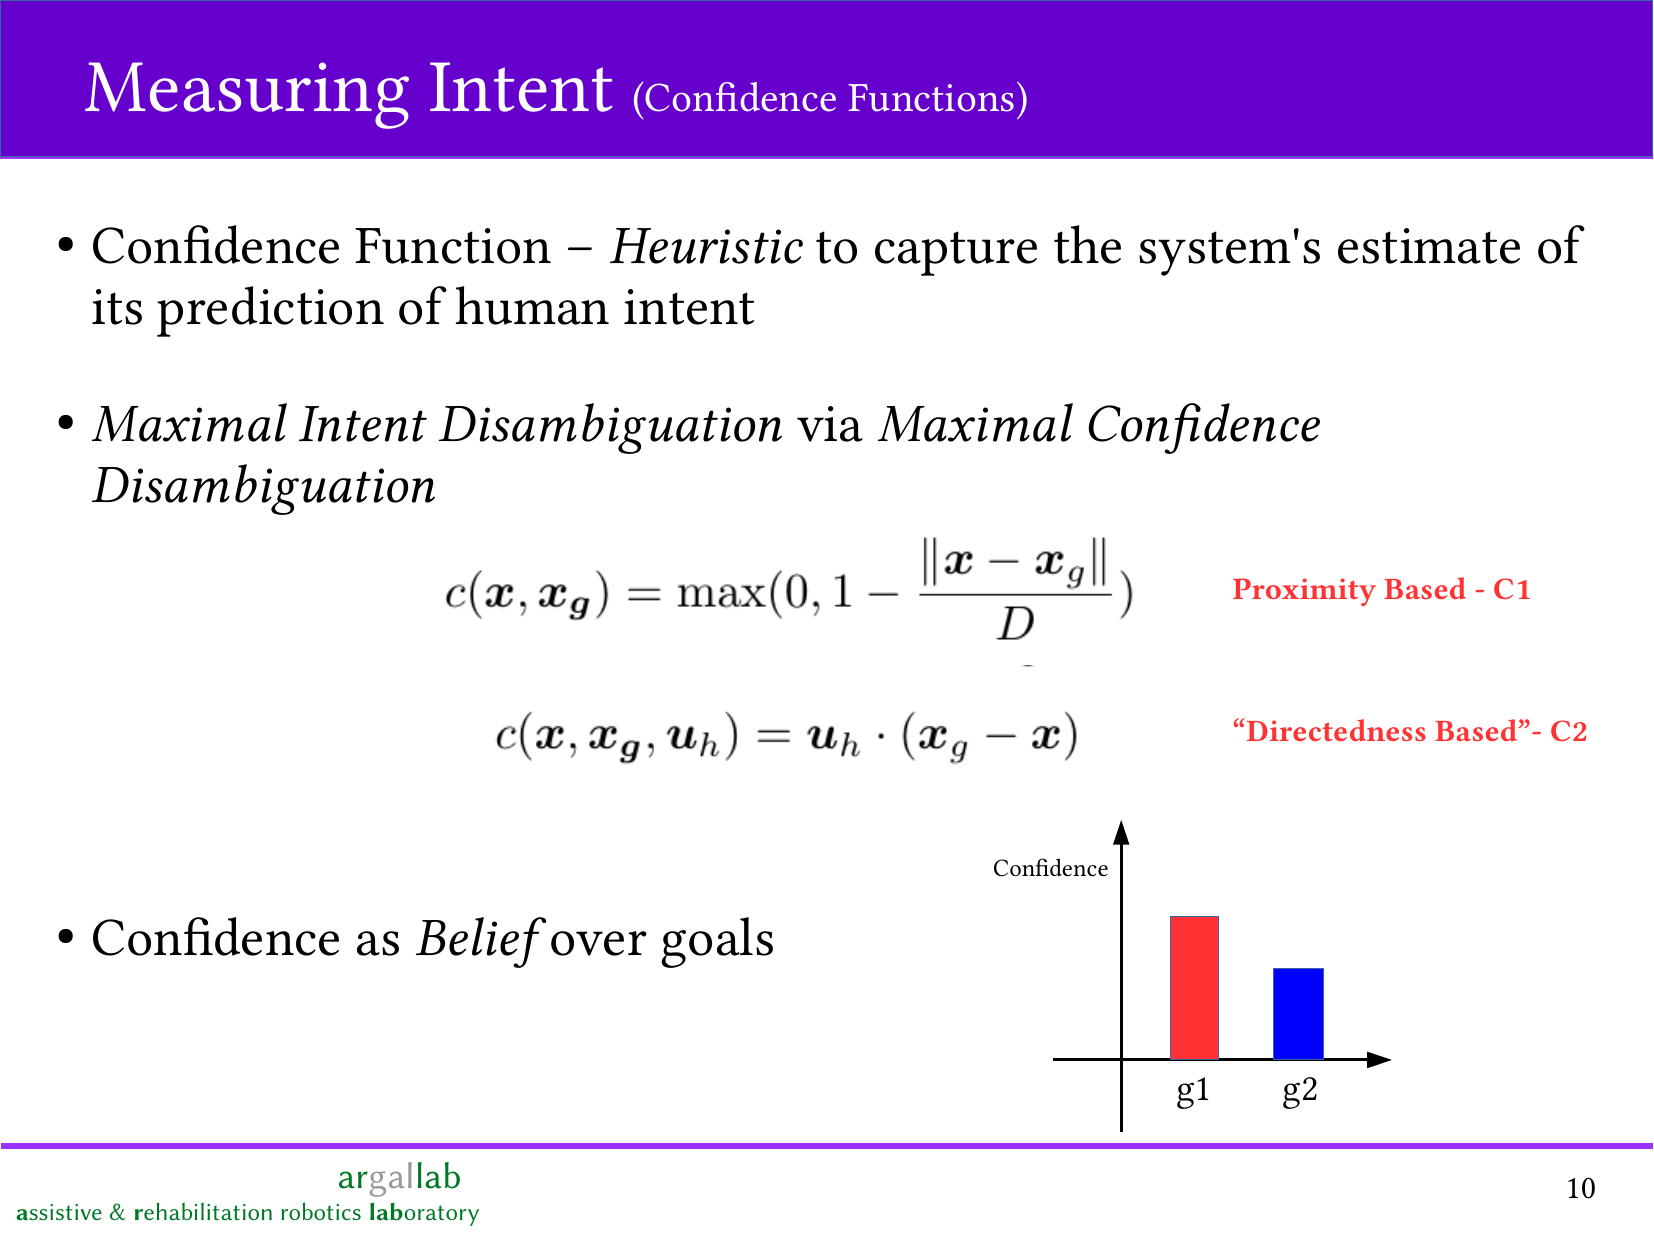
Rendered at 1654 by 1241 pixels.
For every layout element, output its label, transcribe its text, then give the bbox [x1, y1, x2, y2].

text_box Measuring Intent (Confidence Functions) [69, 36, 1621, 138]
text_box Confidence as Belief over goals [41, 900, 1006, 1241]
text_box g2 [1267, 1059, 1334, 1118]
text_box “Directedness Based”- C2 [1217, 705, 1603, 757]
picture [408, 519, 1156, 657]
text_box Confidence [978, 846, 1124, 891]
text_box Proximity Based - C1 [1217, 563, 1547, 615]
picture [460, 665, 1111, 791]
text_box Confidence Function – Heuristic to capture the system's estimate of its prediction of human intent Maximal Intent Disambiguation via Maximal Confidence Disambiguation [41, 207, 1606, 806]
text_box [1170, 916, 1219, 1059]
text_box [1273, 968, 1324, 1059]
text_box g1 [1161, 1059, 1228, 1118]
